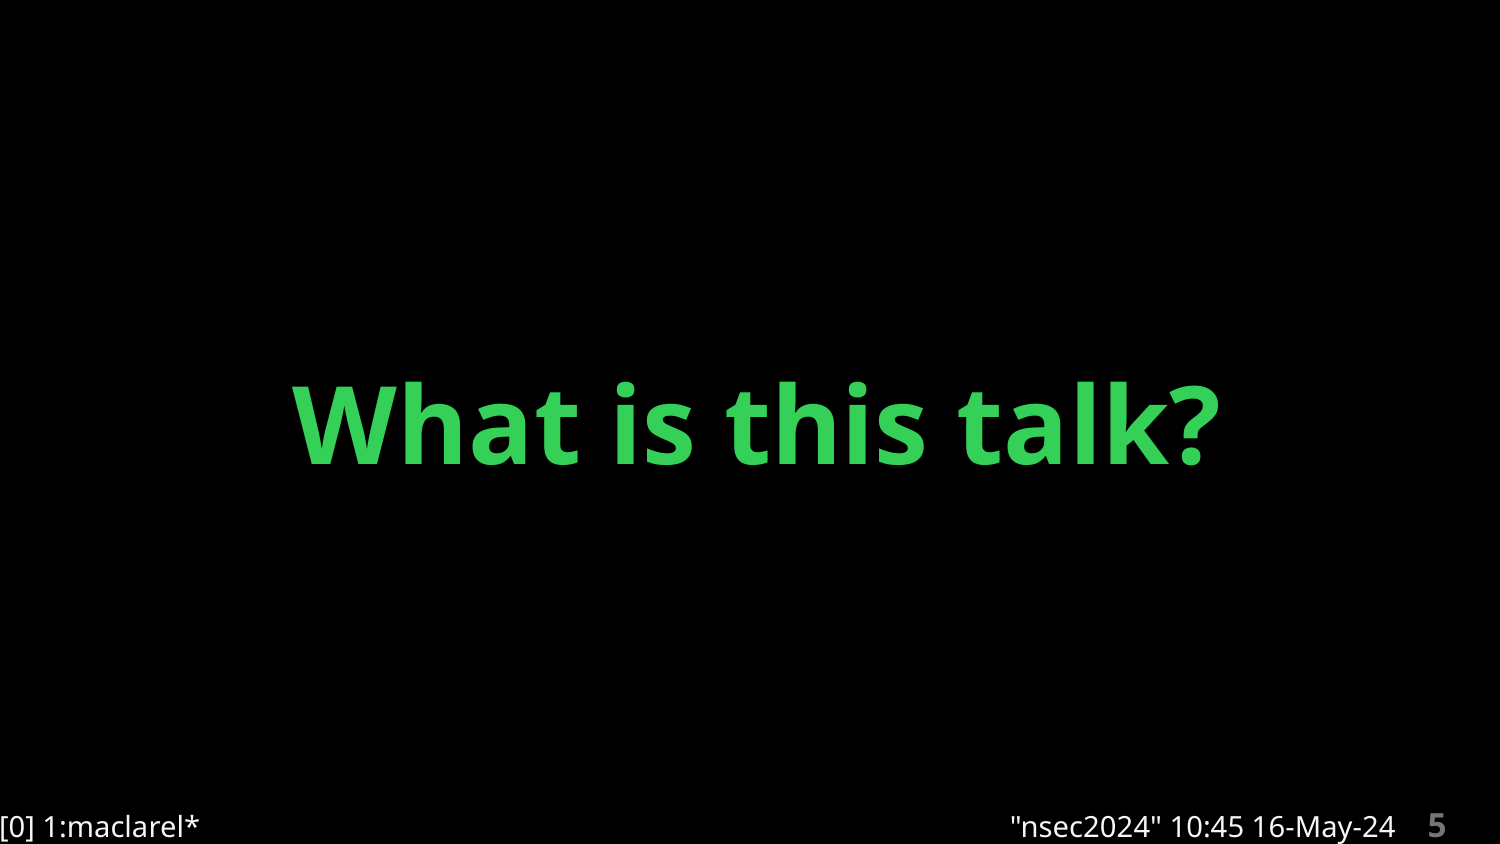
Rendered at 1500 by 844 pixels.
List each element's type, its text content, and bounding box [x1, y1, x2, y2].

text_box What is this talk? [7, 340, 1500, 501]
text_box [0] 1:maclarel* "nsec2024" 10:45 16-May-24 5 [0, 788, 1500, 844]
